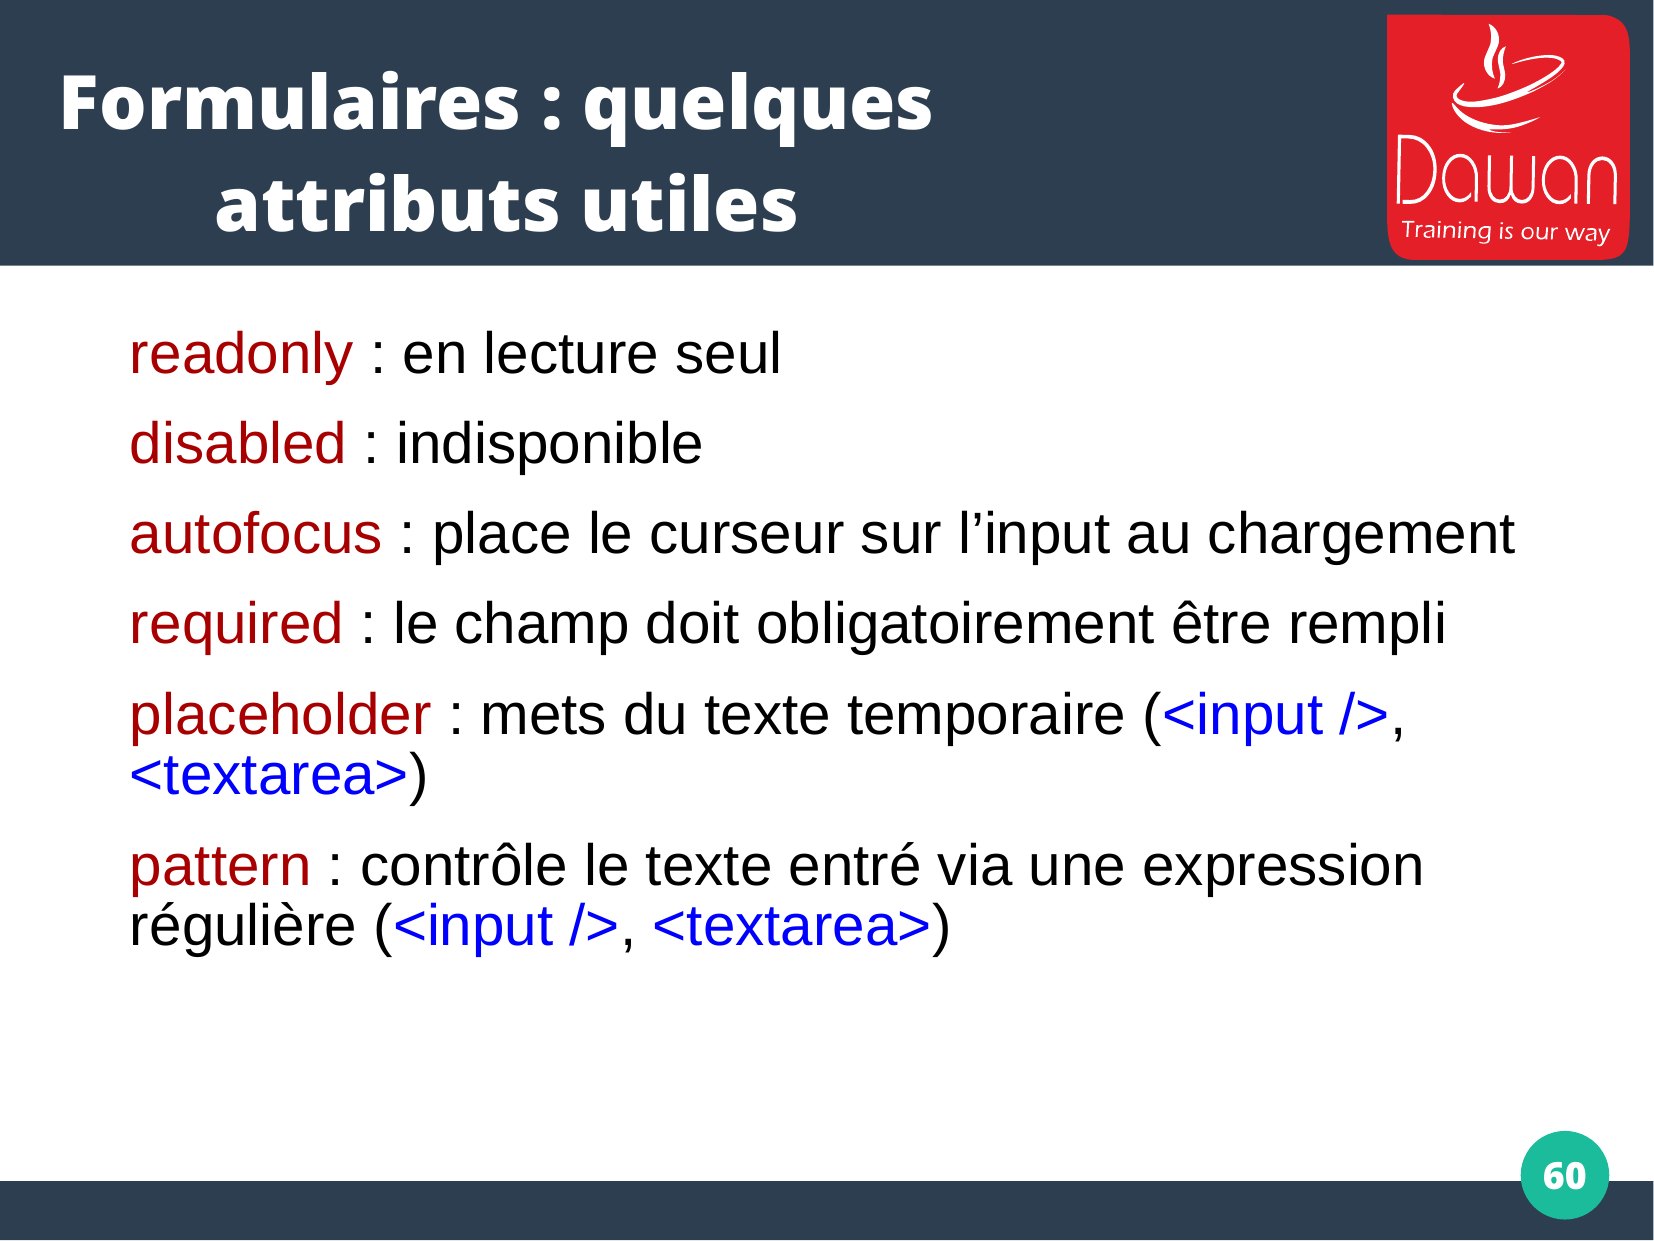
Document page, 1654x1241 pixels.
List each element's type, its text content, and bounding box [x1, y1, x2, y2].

picture [1387, 14, 1630, 260]
title Formulaires : quelques attributs utiles [59, 49, 1387, 207]
list readonly : en lecture seul disabled : indisponible autofocus : place le curseur sur l’input au chargement required : le champ doit obligatoirement être rempli placeholder : mets du texte temporaire (<input />, <textarea>) pattern : contrôle le texte entré via une expression régulière (<input />, <textarea>) [59, 324, 1595, 1152]
